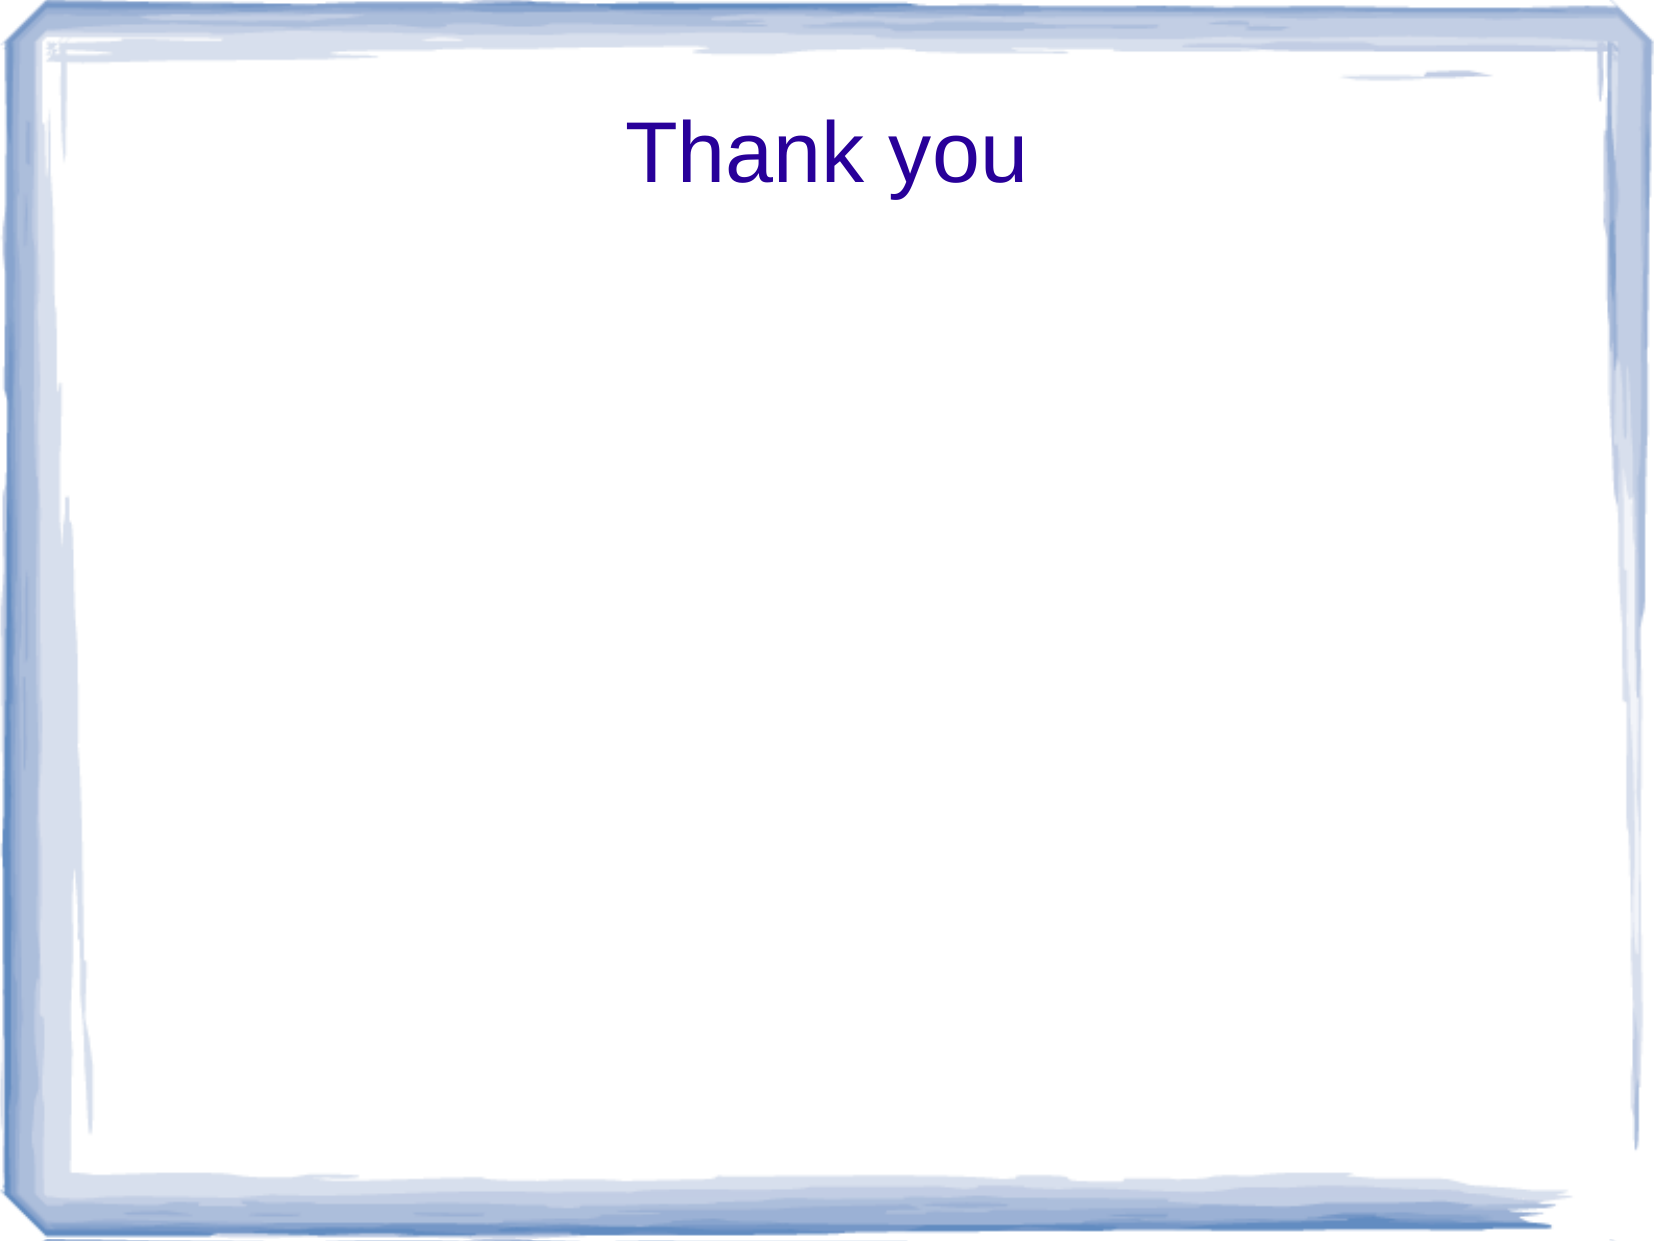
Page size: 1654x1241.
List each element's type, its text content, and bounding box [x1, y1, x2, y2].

title Thank you [82, 49, 1571, 257]
picture [0, 0, 1654, 1241]
